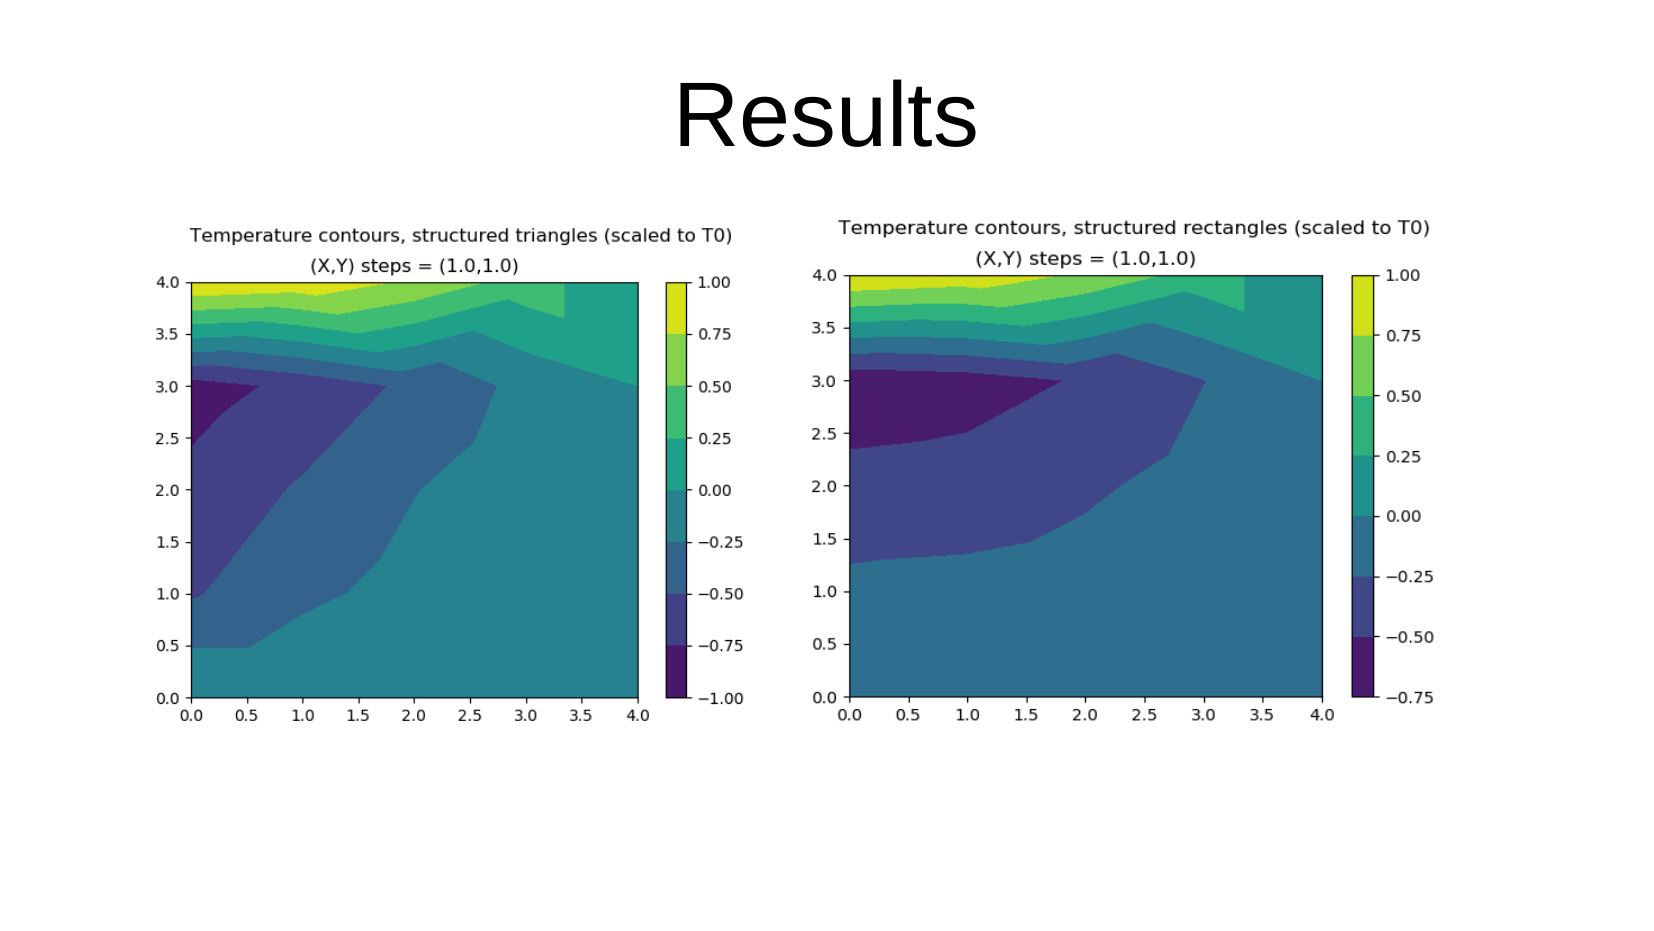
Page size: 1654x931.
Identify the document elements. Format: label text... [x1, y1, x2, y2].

title Results [82, 37, 1571, 193]
picture [101, 209, 1516, 758]
